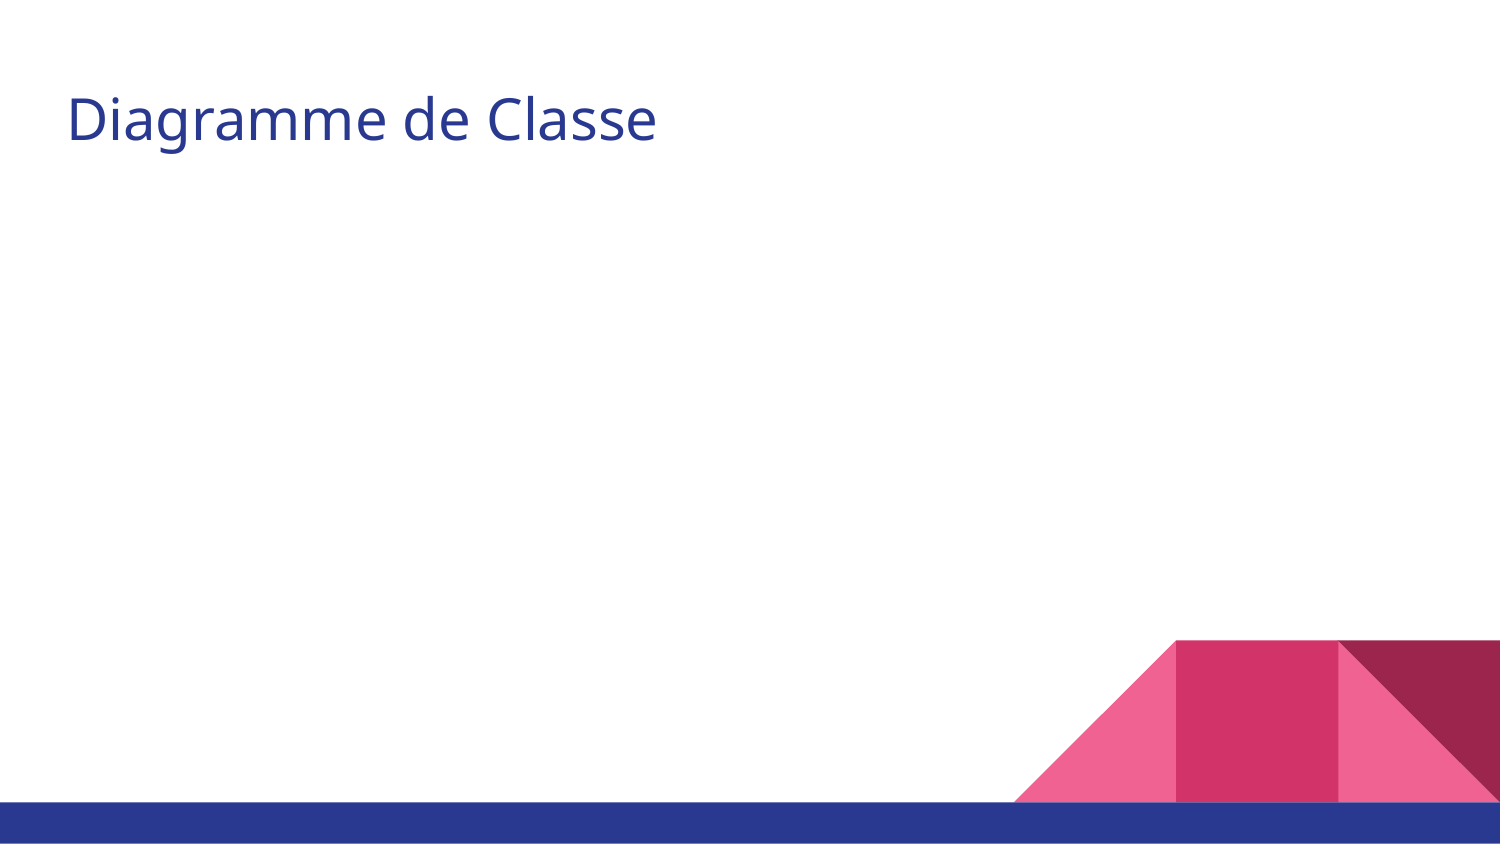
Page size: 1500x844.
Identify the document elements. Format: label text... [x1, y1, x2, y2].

title Diagramme de Classe [51, 67, 1449, 167]
